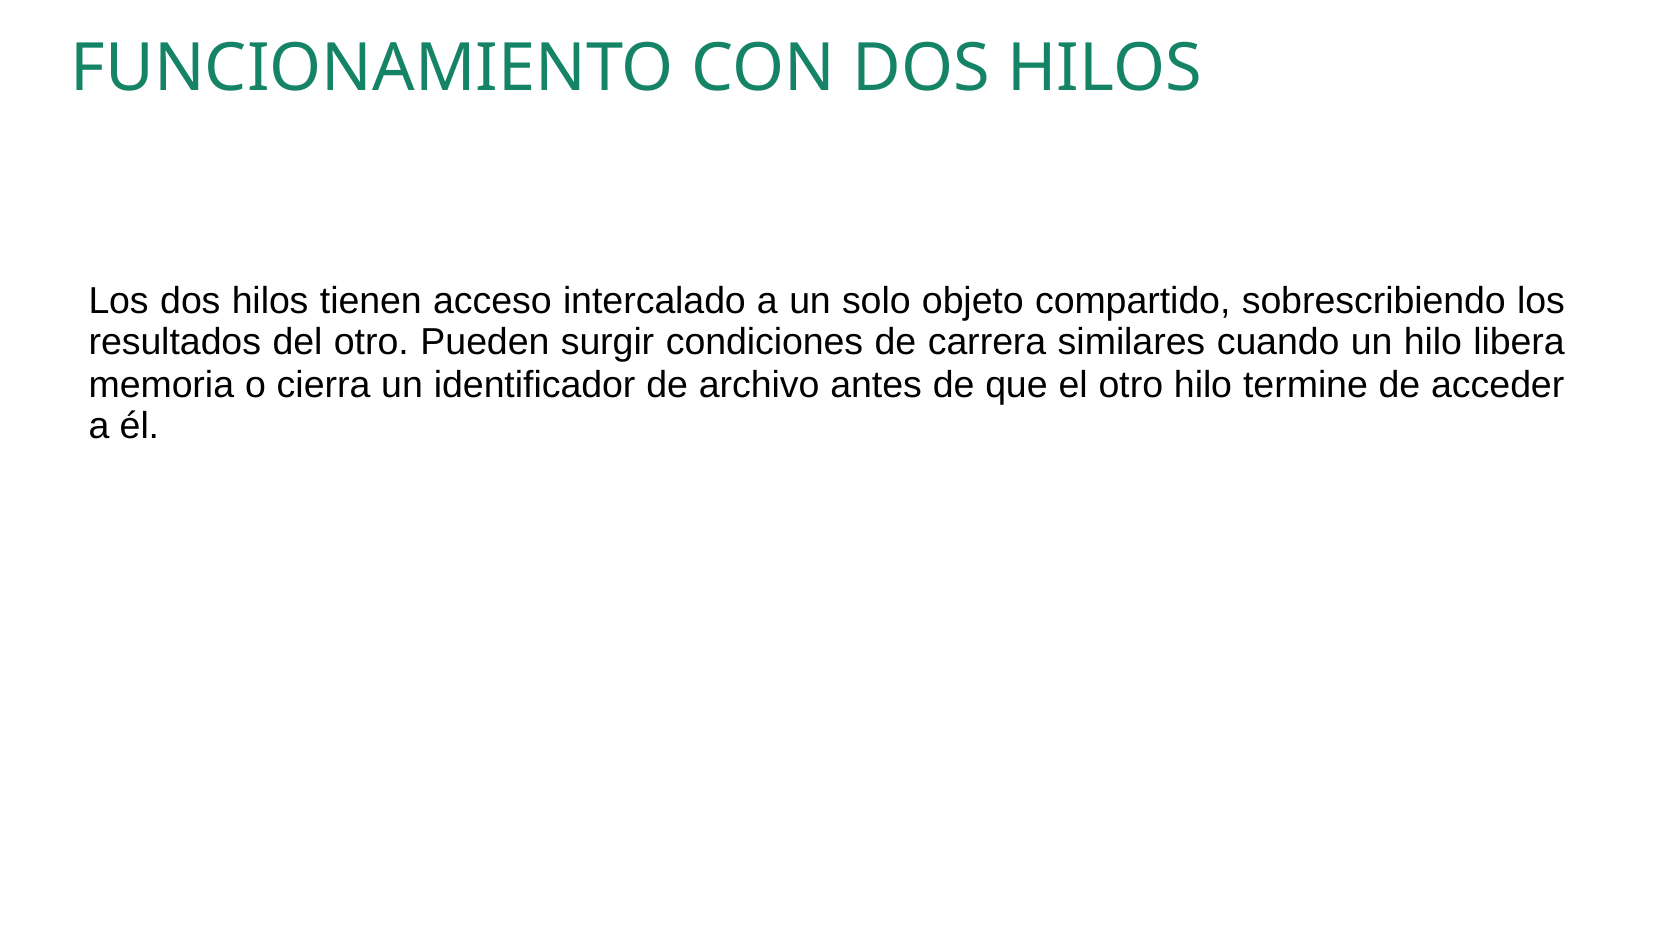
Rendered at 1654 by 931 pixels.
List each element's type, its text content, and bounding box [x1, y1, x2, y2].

text_box Los dos hilos tienen acceso intercalado a un solo objeto compartido, sobrescribiendo los resultados del otro. Pueden surgir condiciones de carrera similares cuando un hilo libera memoria o cierra un identificador de archivo antes de que el otro hilo termine de acceder a él. [73, 271, 1580, 539]
title FUNCIONAMIENTO CON DOS HILOS [70, 0, 1447, 159]
